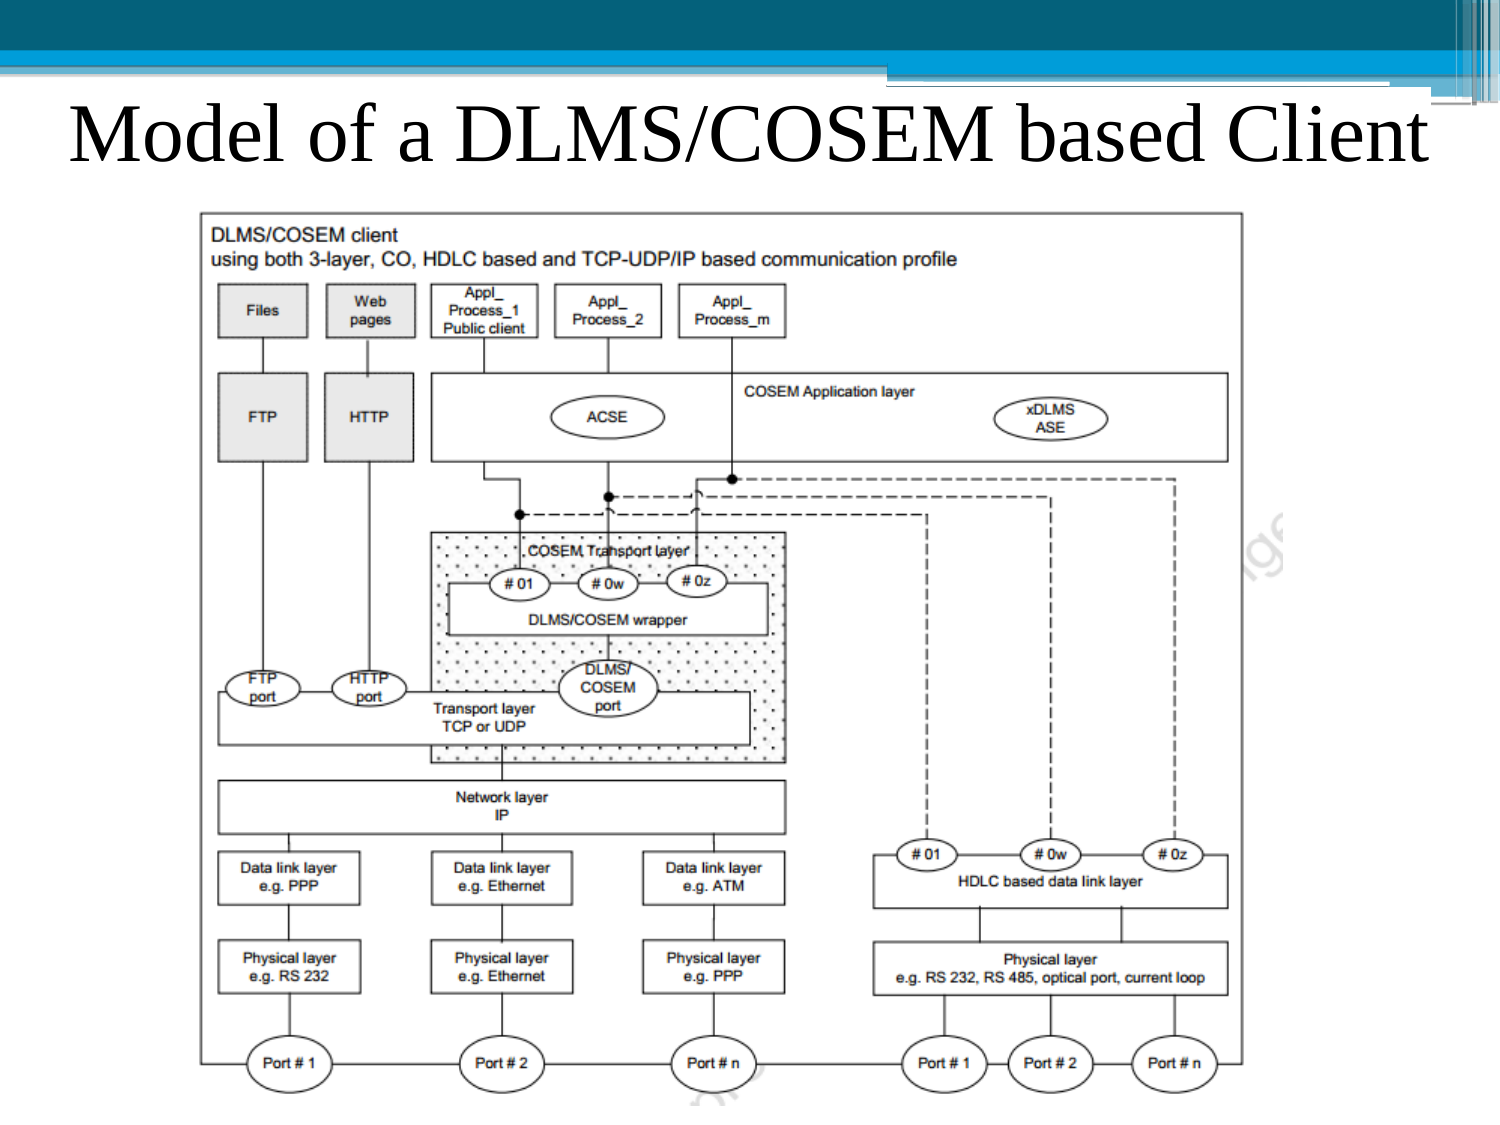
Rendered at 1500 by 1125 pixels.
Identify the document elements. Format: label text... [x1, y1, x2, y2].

title Model of a DLMS/COSEM based Client [0, 40, 1500, 216]
picture [171, 216, 1283, 1106]
